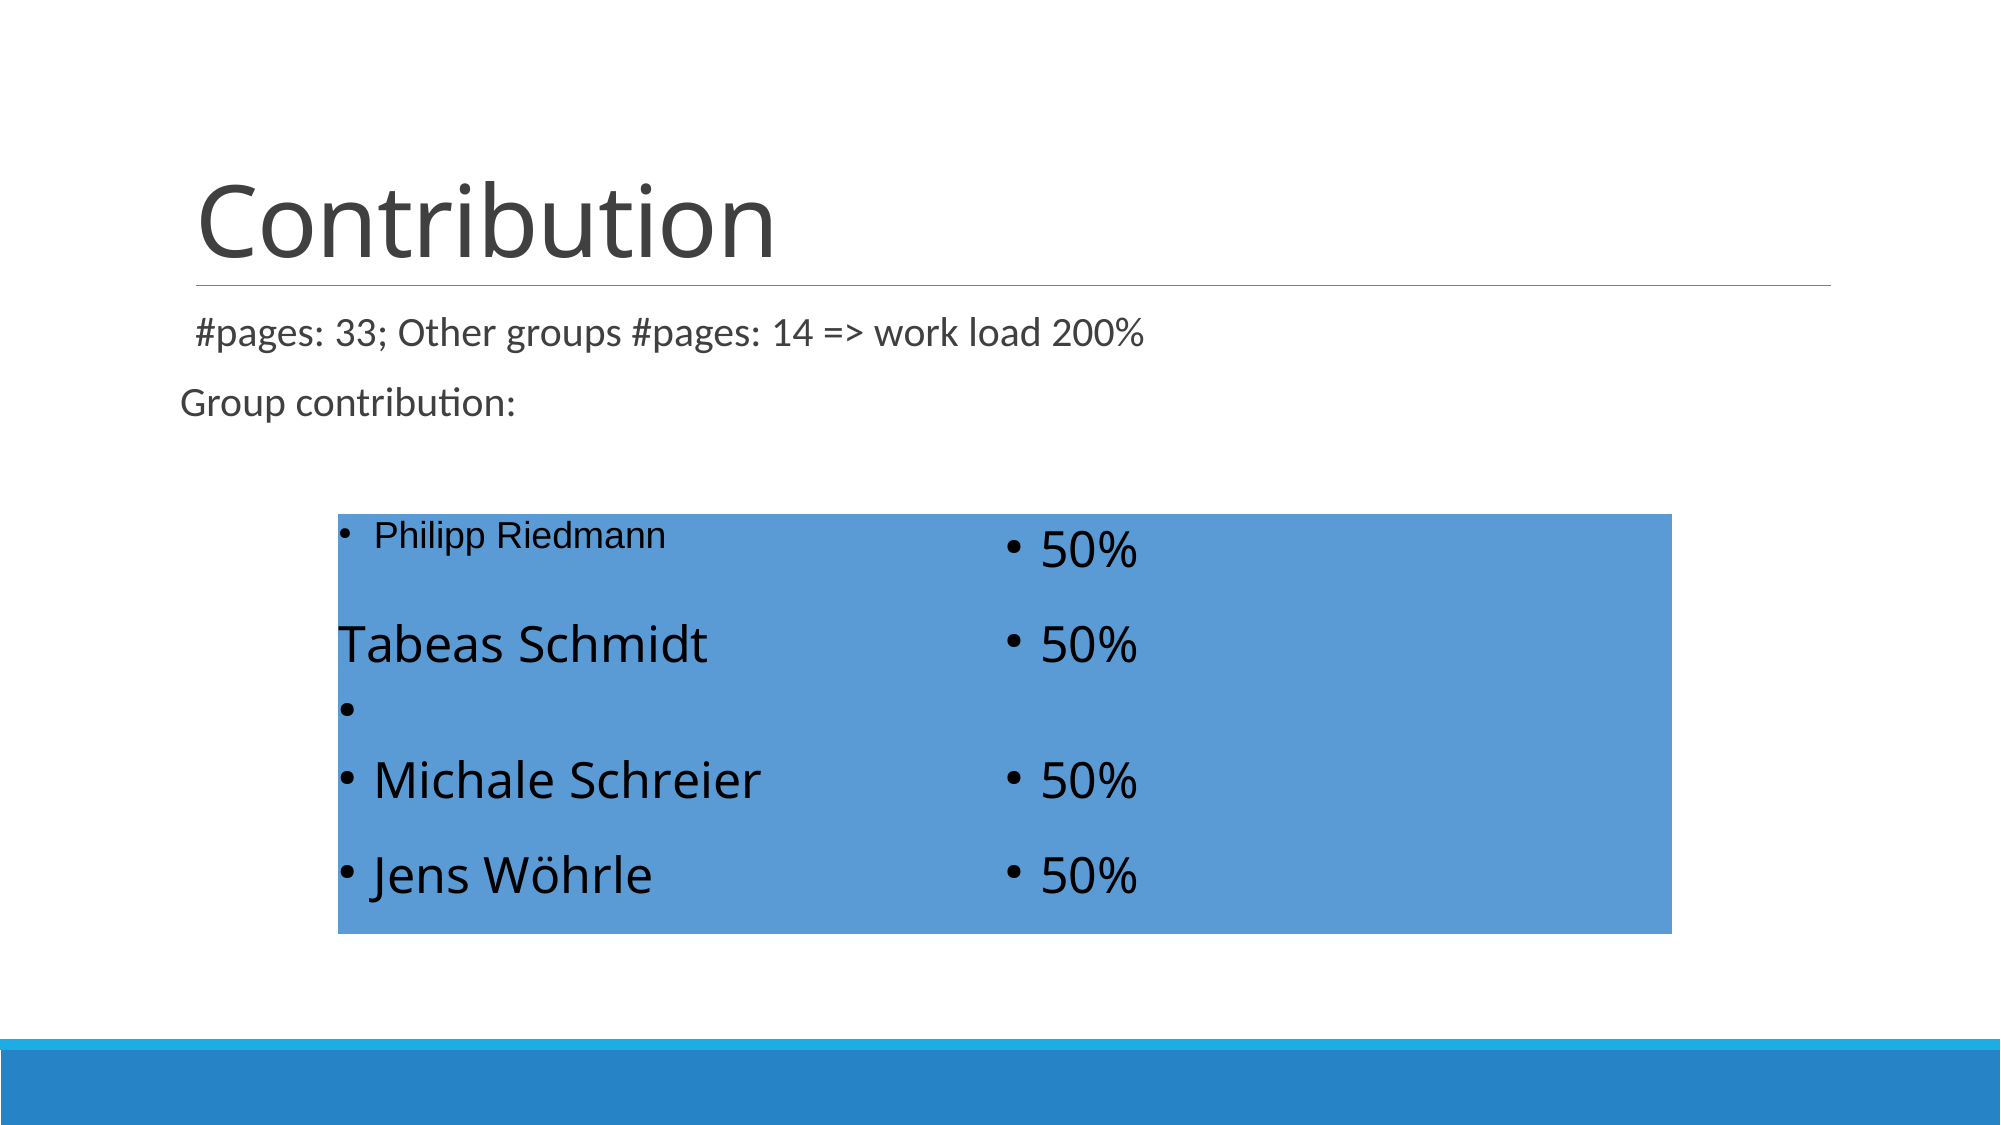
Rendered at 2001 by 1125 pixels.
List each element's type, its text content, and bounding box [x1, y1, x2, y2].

table_cell Jens Wöhrle [338, 840, 1005, 934]
list #pages: 33; Other groups #pages: 14 => work load 200% Group contribution: [180, 302, 1831, 963]
table_cell 50% [1005, 609, 1672, 745]
table_header 50% [1005, 514, 1672, 609]
table_header Philipp Riedmann [338, 514, 1005, 609]
table_cell 50% [1005, 840, 1672, 934]
title Contribution [180, 47, 1831, 286]
table_cell Michale Schreier [338, 745, 1005, 840]
table_cell 50% [1005, 745, 1672, 840]
table_cell Tabeas Schmidt [338, 609, 1005, 745]
